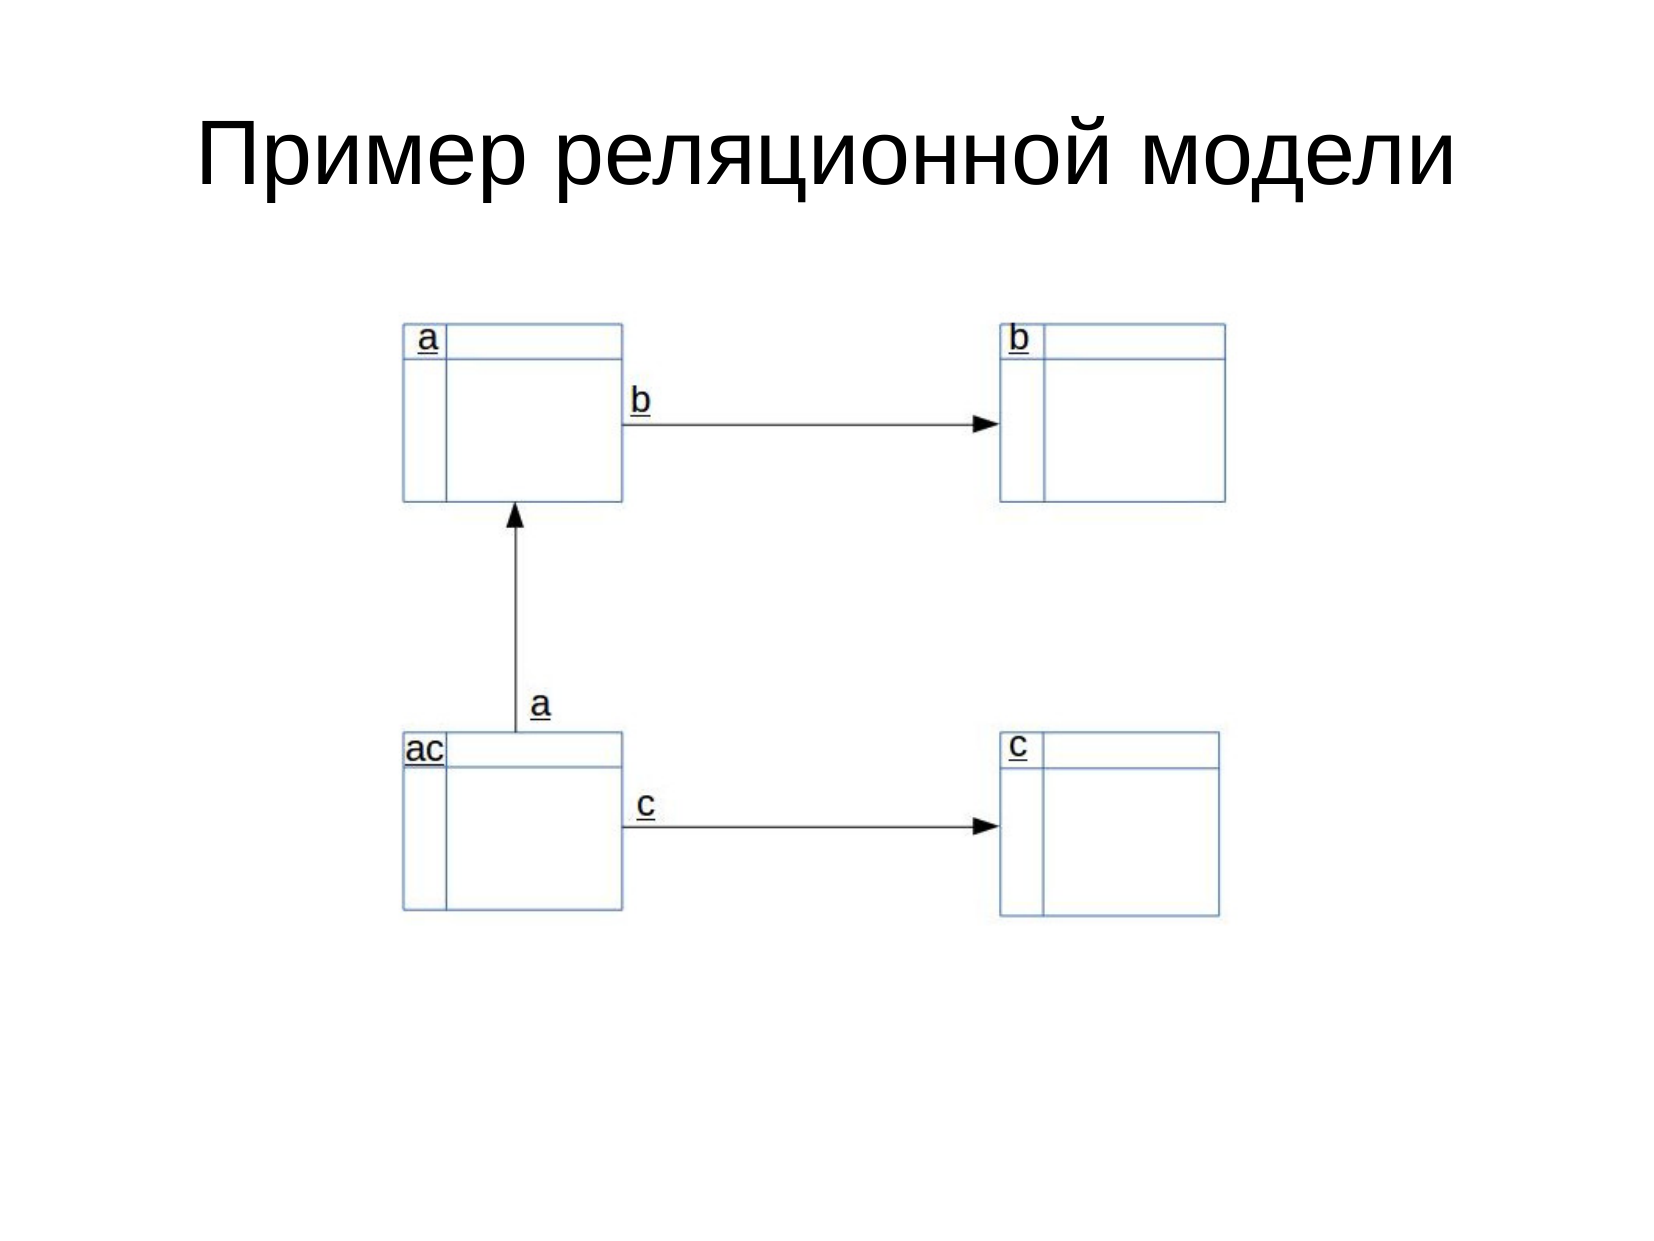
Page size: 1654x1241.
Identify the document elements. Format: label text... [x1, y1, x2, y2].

title Пример реляционной модели [82, 49, 1571, 257]
picture [324, 262, 1342, 985]
